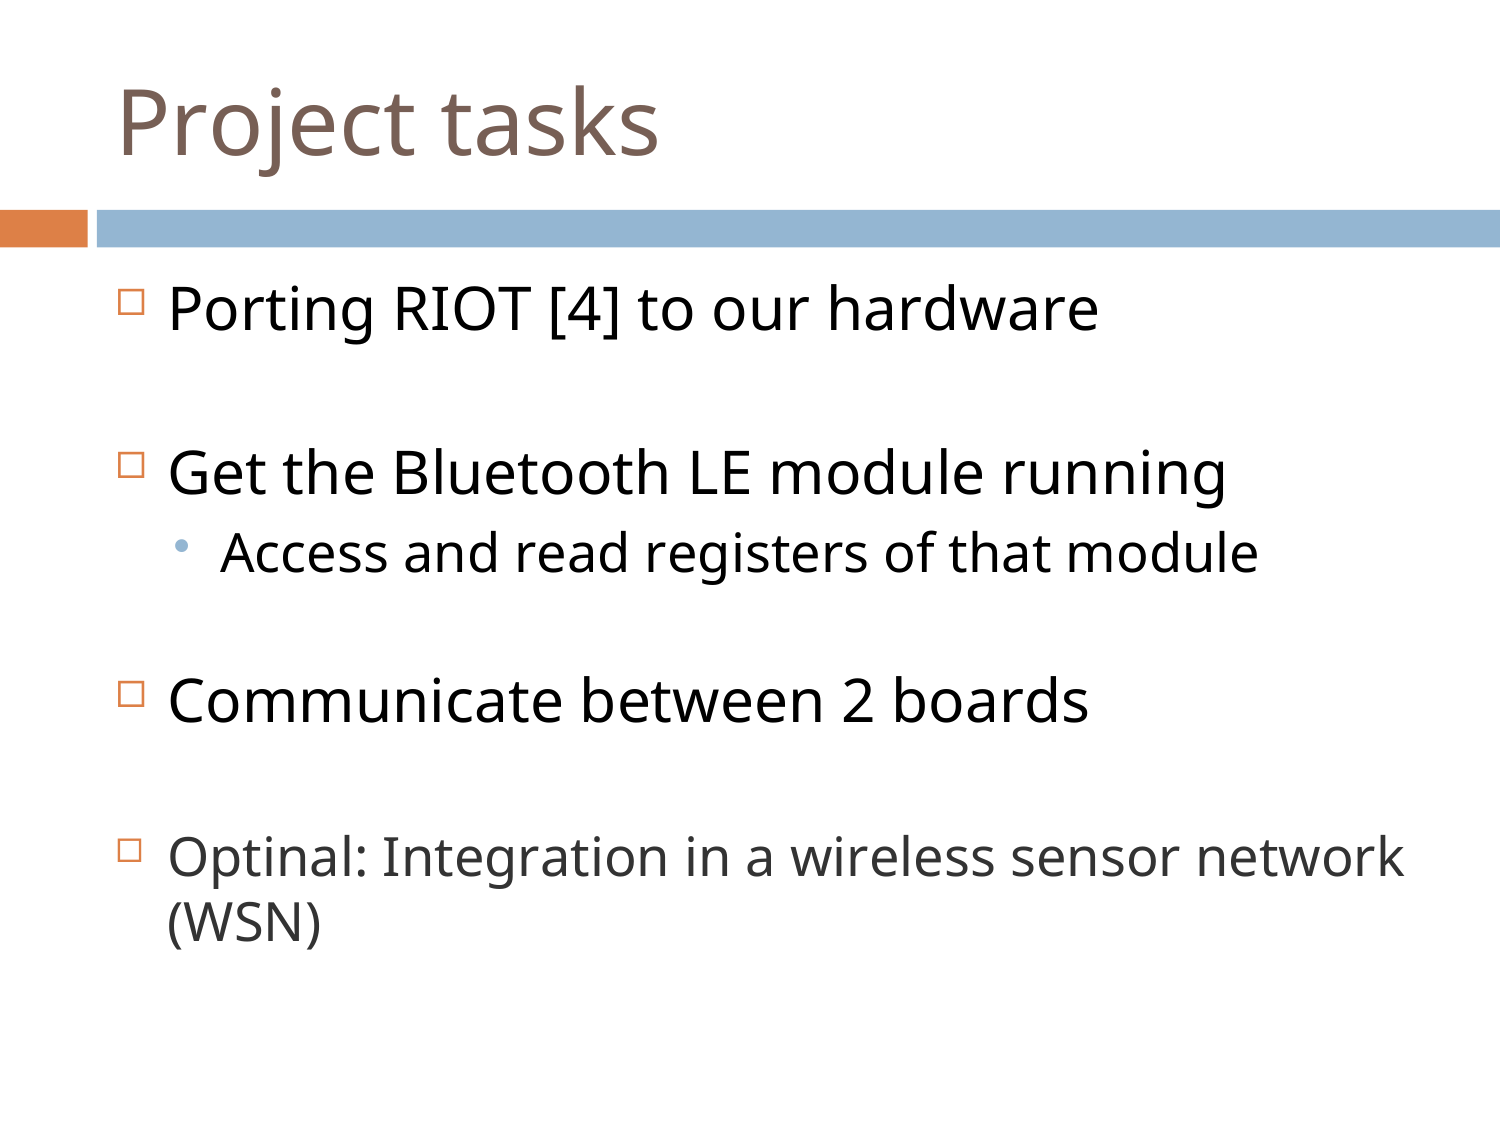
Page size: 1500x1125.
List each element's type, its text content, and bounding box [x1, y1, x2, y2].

list Porting RIOT [4] to our hardware Get the Bluetooth LE module running Access and read registers of that module Communicate between 2 boards Optinal: Integration in a wireless sensor network (WSN) [100, 262, 1438, 1001]
title Project tasks [100, 37, 1438, 201]
